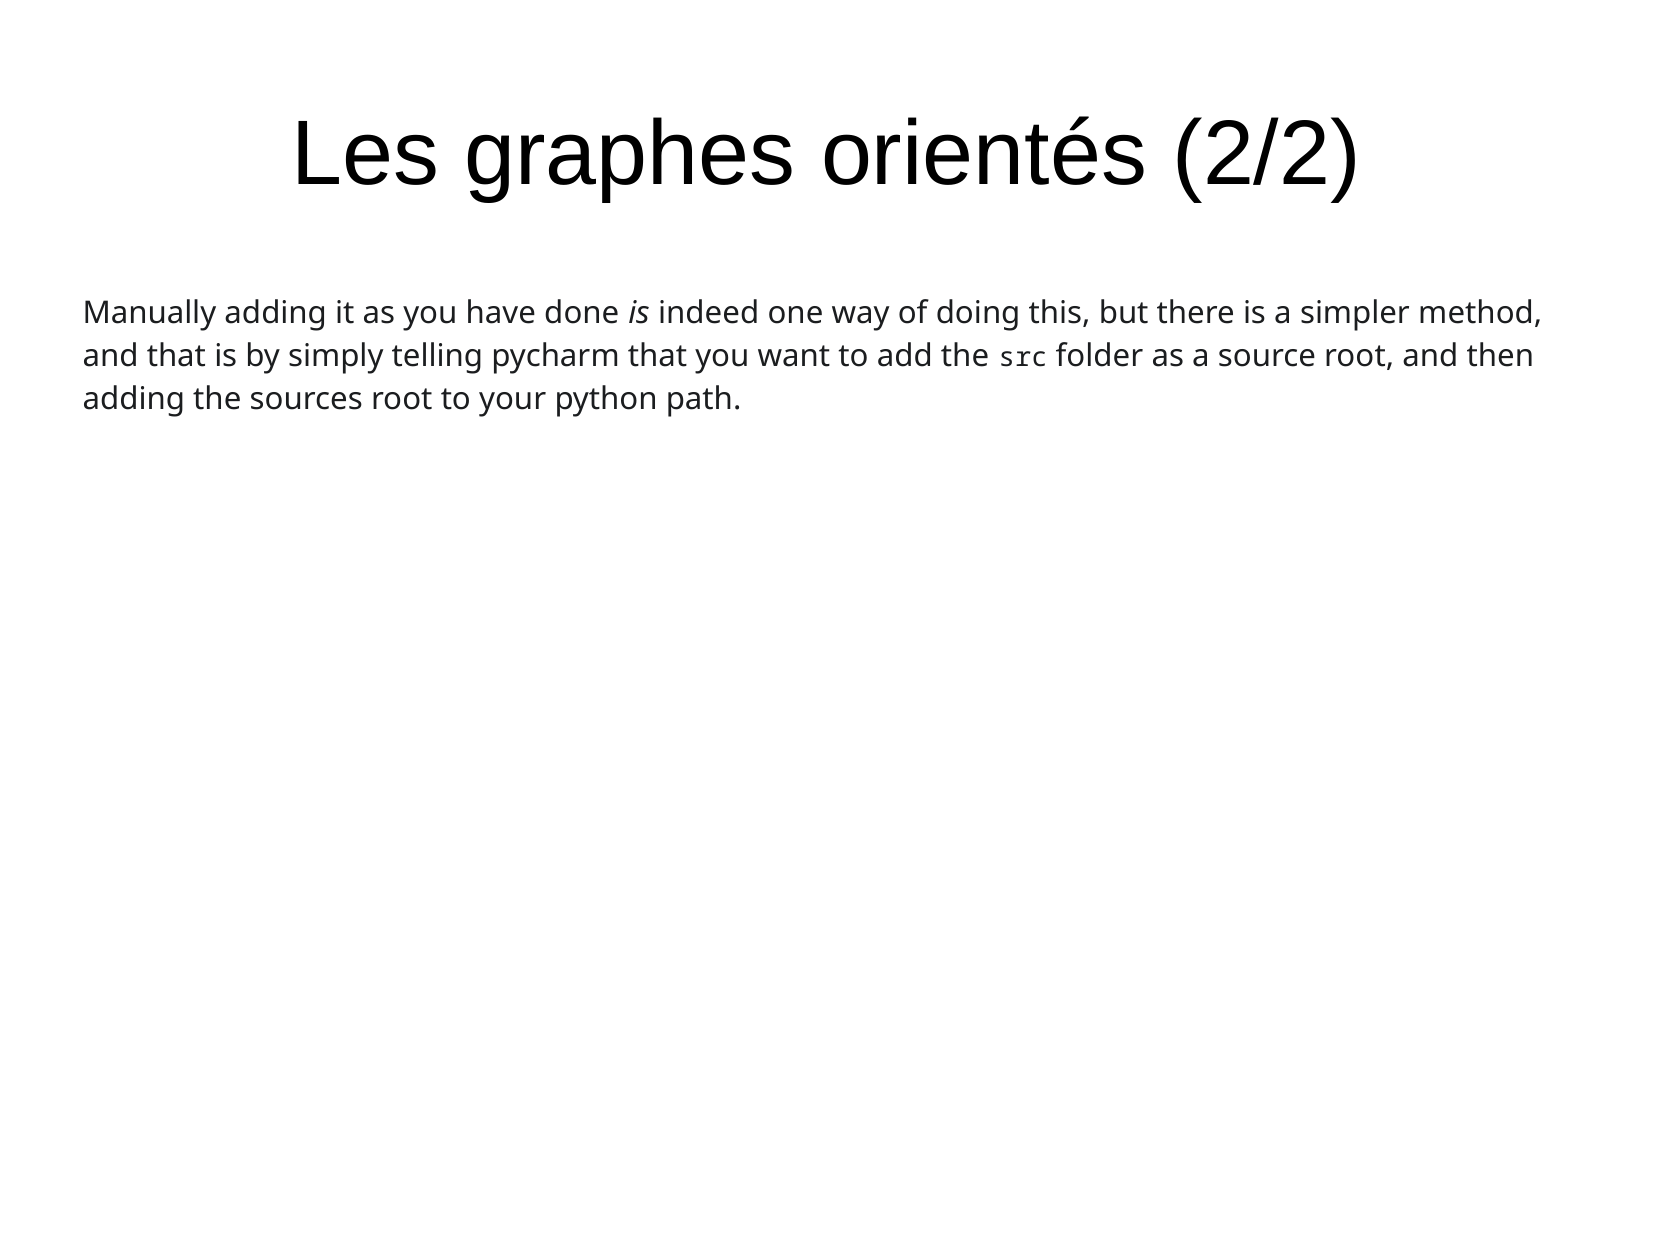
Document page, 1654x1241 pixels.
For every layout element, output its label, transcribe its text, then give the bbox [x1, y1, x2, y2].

list Manually adding it as you have done is indeed one way of doing this, but there is a simpler method, and that is by simply telling pycharm that you want to add the src folder as a source root, and then adding the sources root to your python path. [82, 290, 1571, 1010]
title Les graphes orientés (2/2) [82, 49, 1571, 257]
